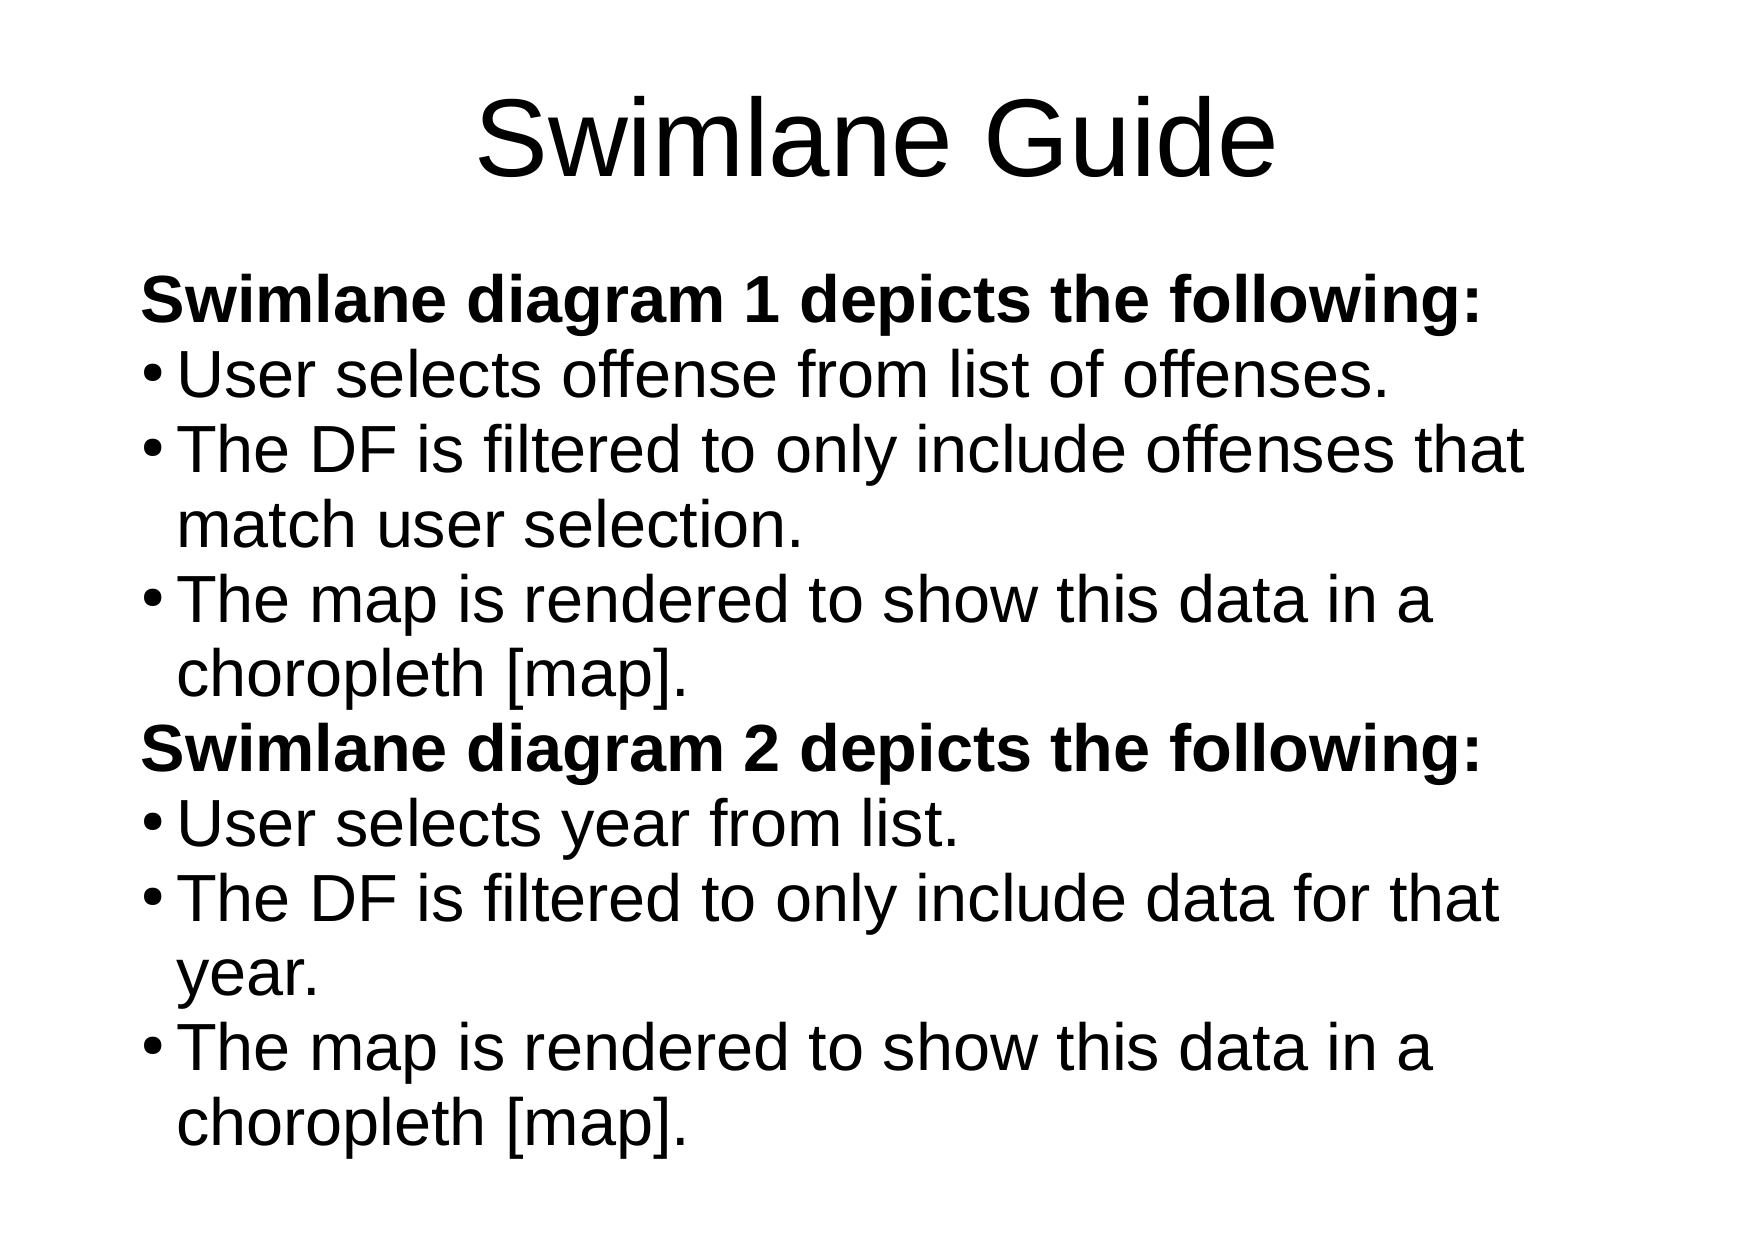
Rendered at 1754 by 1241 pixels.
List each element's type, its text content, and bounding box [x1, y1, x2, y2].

title Swimlane Guide [140, 44, 1614, 232]
subtitle Swimlane diagram 1 depicts the following: User selects offense from list of offenses. The DF is filtered to only include offenses that match user selection. The map is rendered to show this data in a choropleth [map]. Swimlane diagram 2 depicts the following: User selects year from list. The DF is filtered to only include data for that year. The map is rendered to show this data in a choropleth [map]. [140, 262, 1614, 1160]
